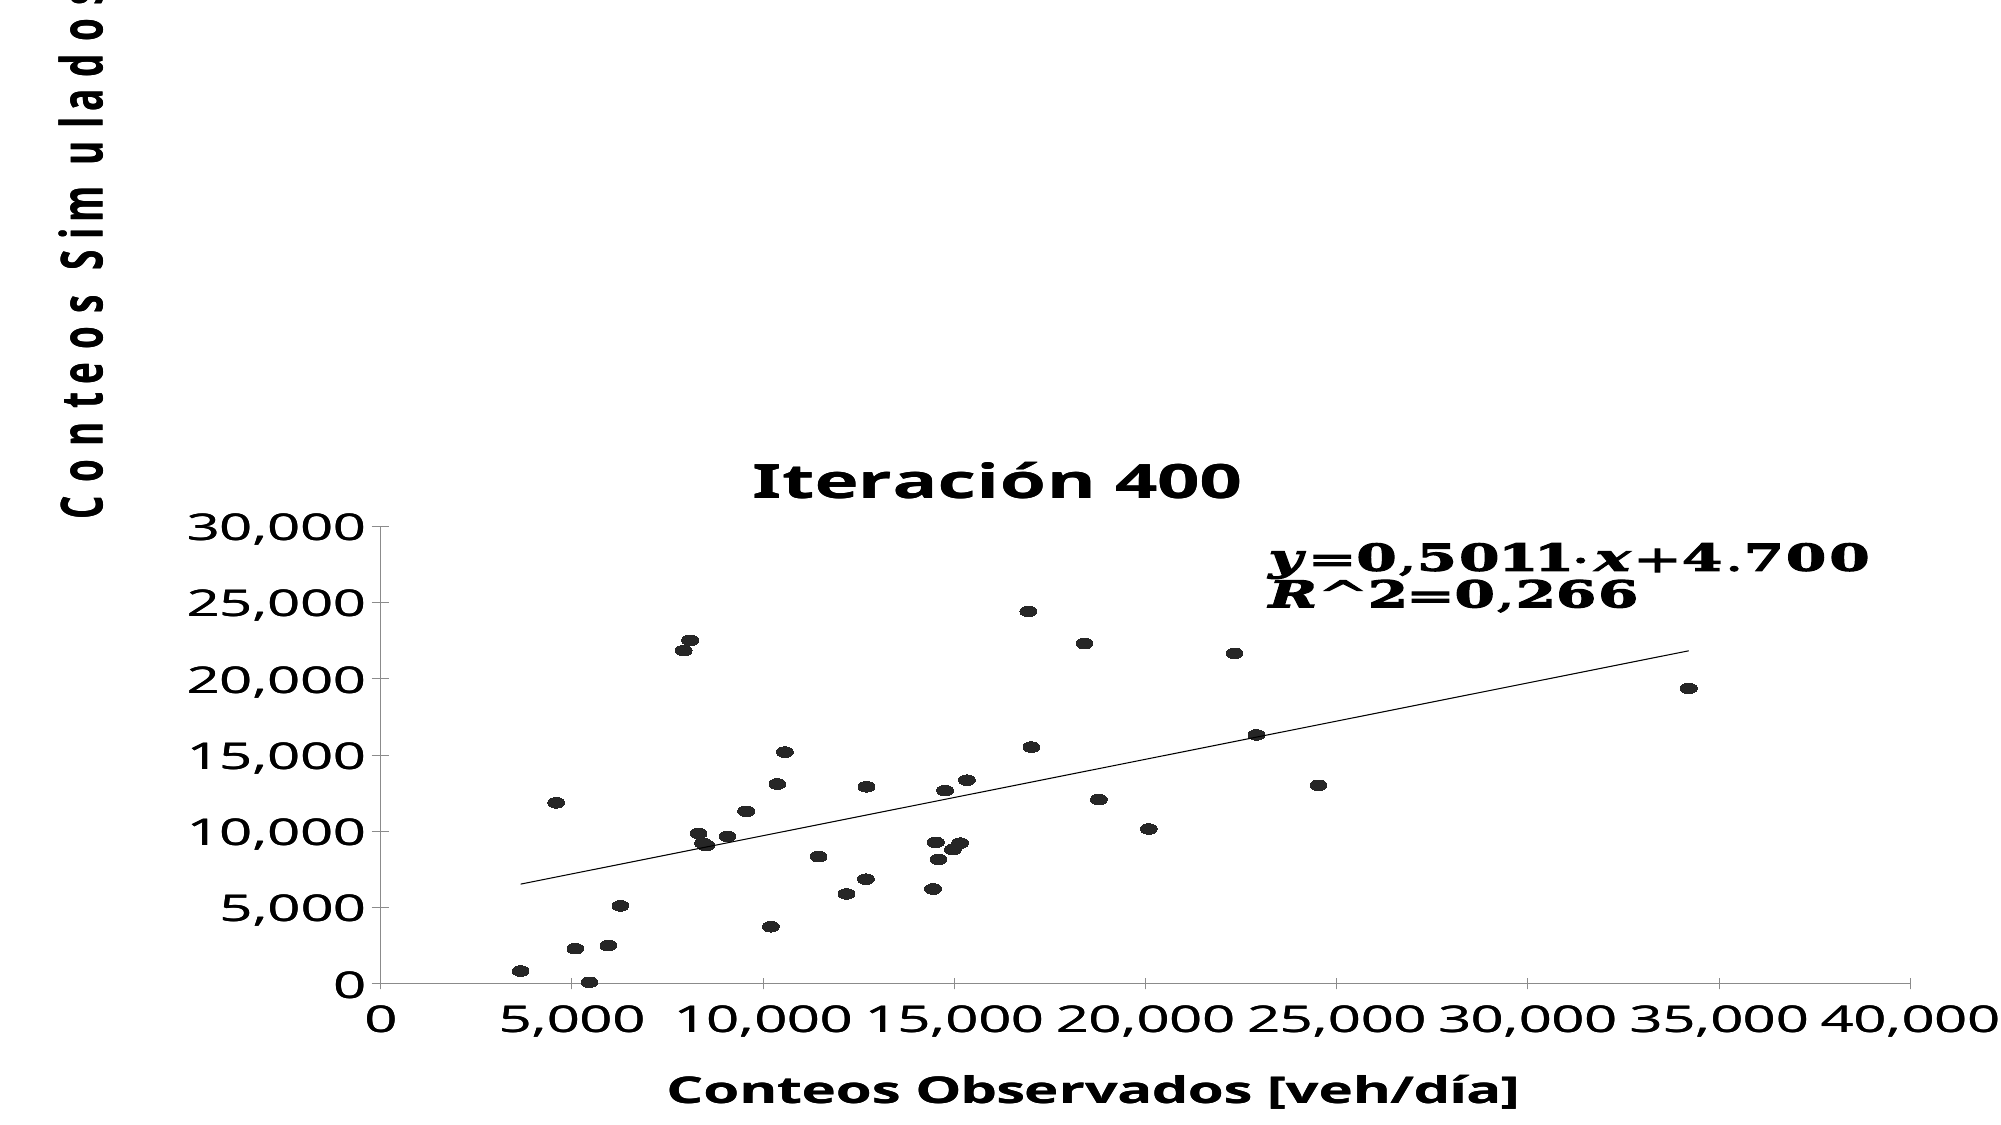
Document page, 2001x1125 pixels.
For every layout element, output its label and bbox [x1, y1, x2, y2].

chart [0, 0, 2000, 1125]
